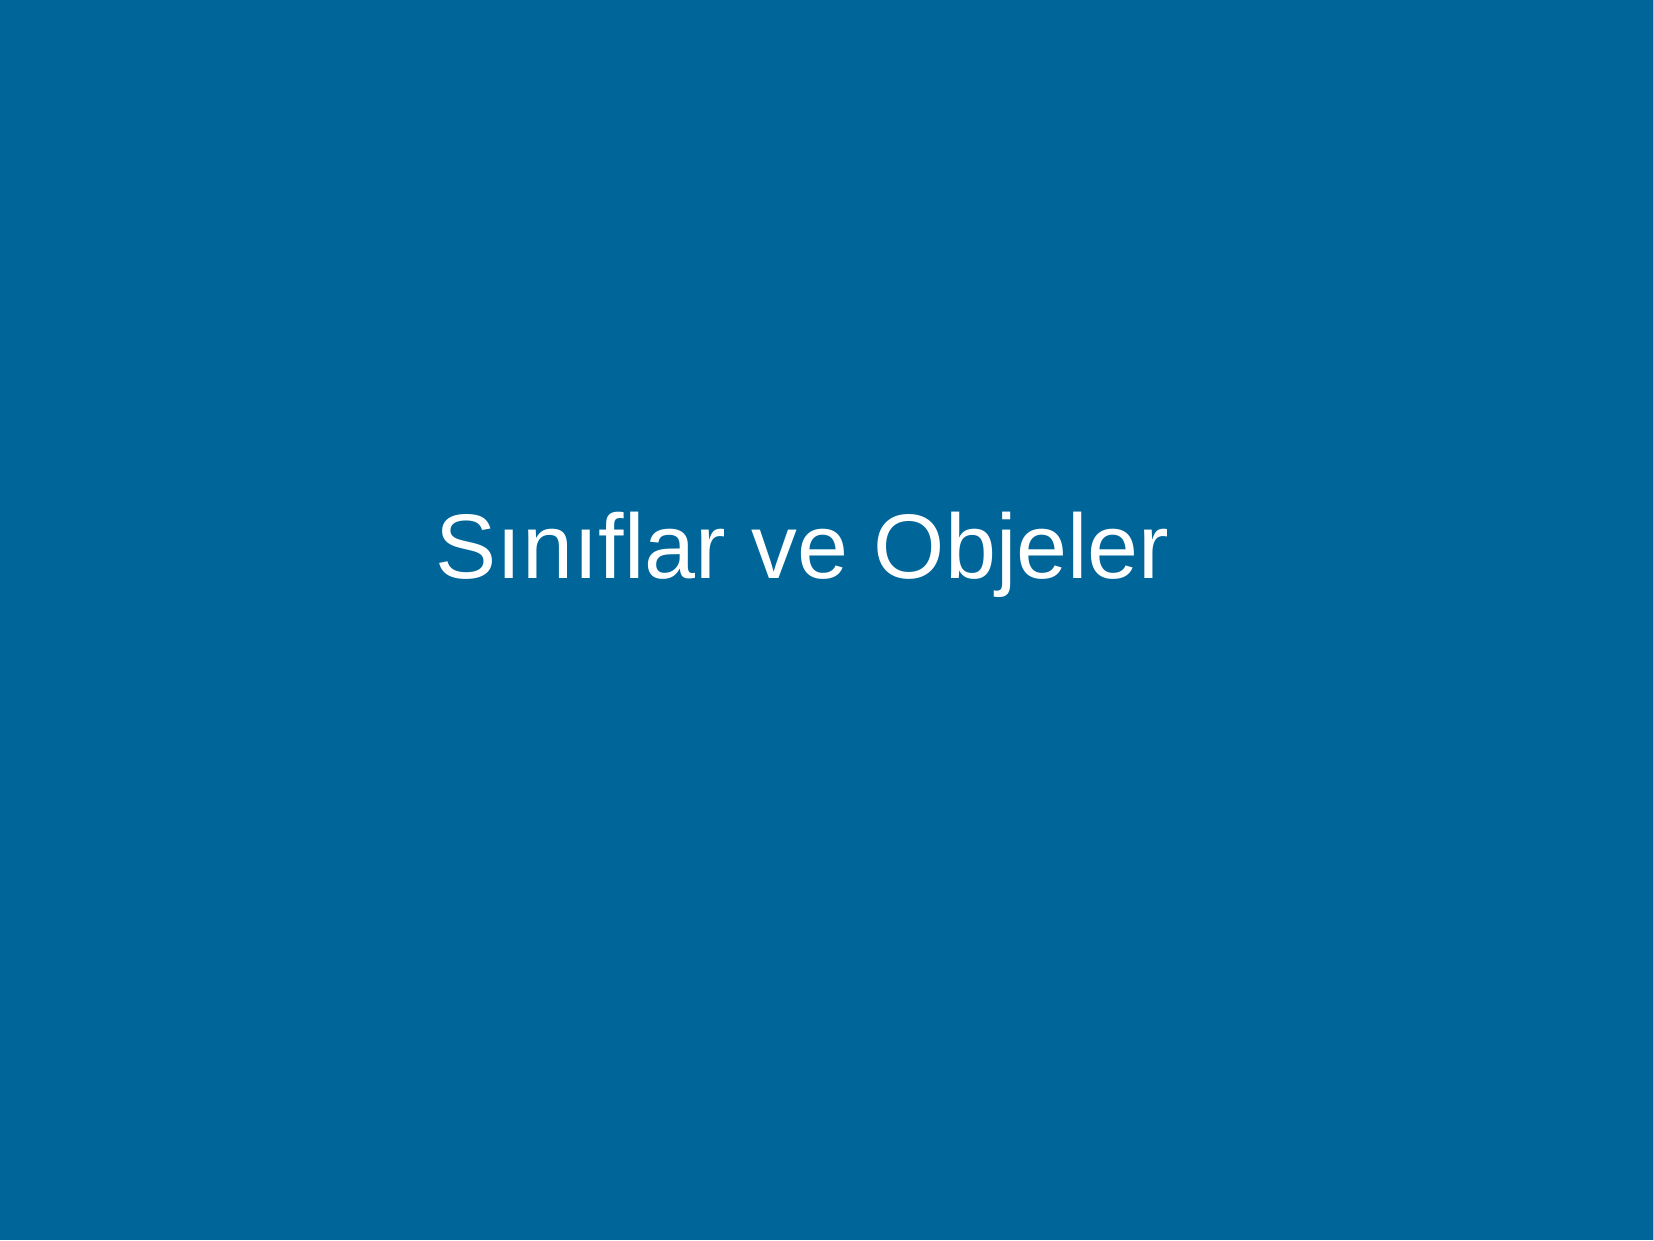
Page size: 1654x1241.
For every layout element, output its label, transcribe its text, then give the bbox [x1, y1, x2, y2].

title Sınıflar ve Objeler [59, 442, 1548, 650]
